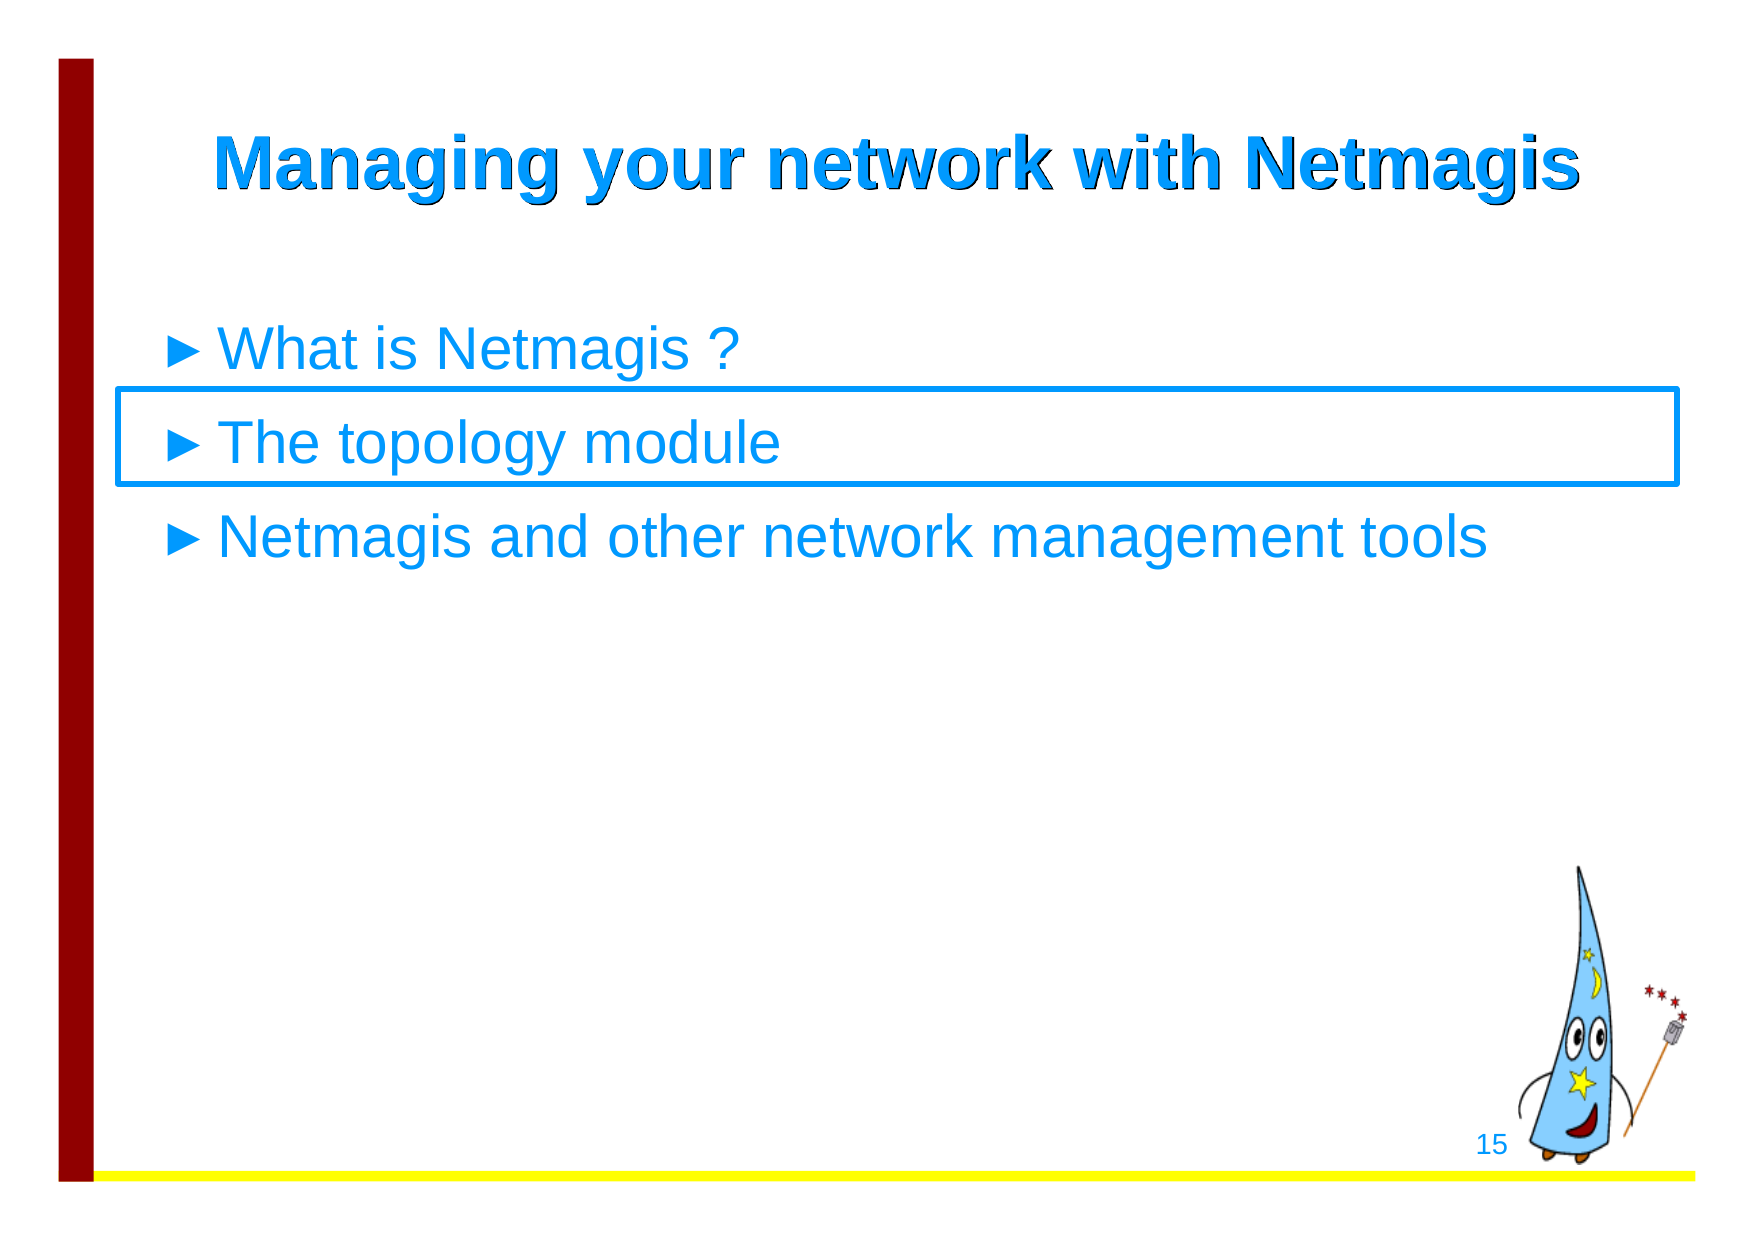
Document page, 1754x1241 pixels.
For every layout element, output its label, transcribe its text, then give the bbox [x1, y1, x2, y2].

list What is Netmagis ? The topology module Netmagis and other network management tools [140, 487, 1614, 1134]
list What is Netmagis ? The topology module Netmagis and other network management tools [140, 392, 1614, 481]
title Managing your network with Netmagis [152, 74, 1643, 252]
list What is Netmagis ? The topology module Netmagis and other network management tools [140, 315, 1614, 386]
picture [1518, 865, 1687, 1165]
